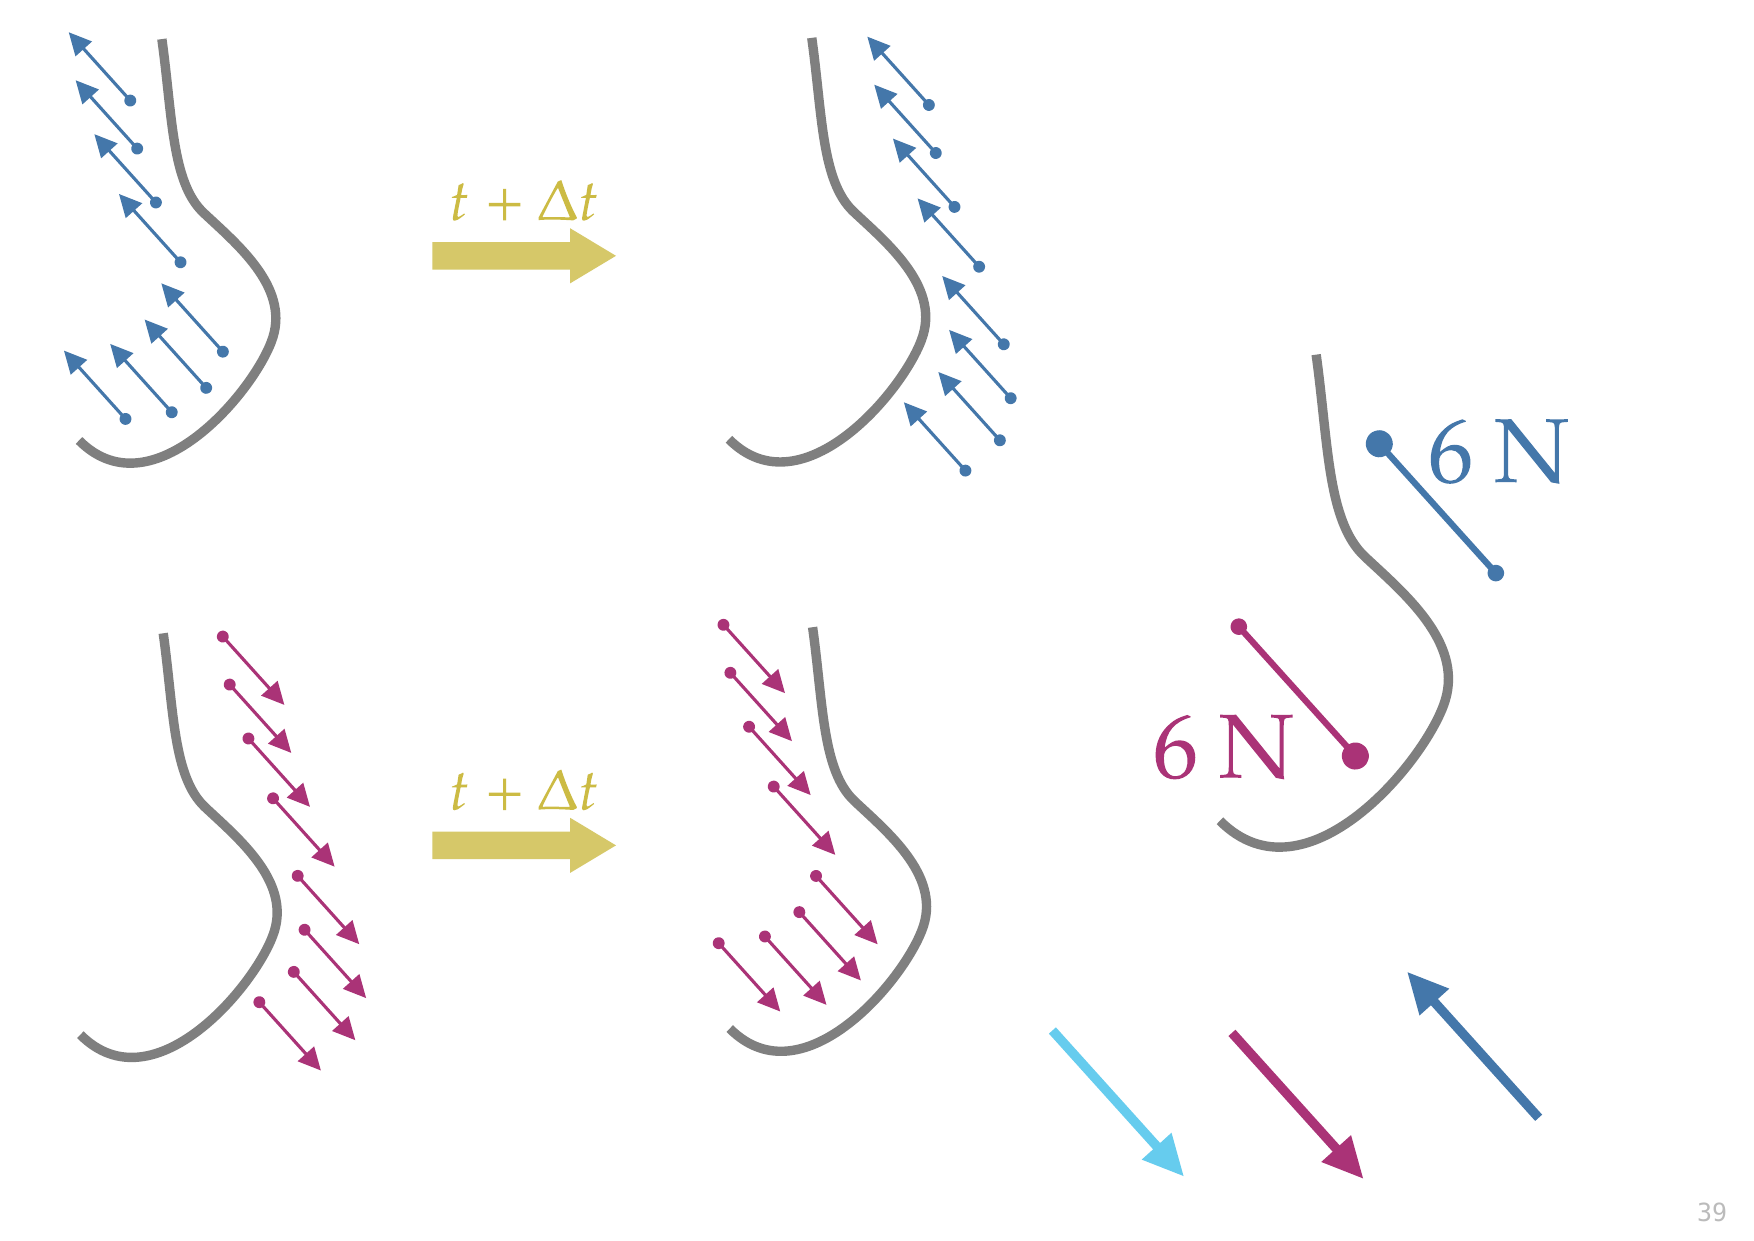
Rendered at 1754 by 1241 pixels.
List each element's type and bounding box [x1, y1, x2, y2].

text_box [1155, 714, 1196, 780]
text_box [581, 772, 597, 811]
text_box [538, 180, 577, 221]
text_box [1430, 419, 1471, 484]
text_box [432, 817, 617, 873]
text_box [451, 183, 468, 221]
text_box [432, 228, 617, 284]
text_box [581, 183, 597, 221]
text_box [538, 769, 577, 810]
text_box [488, 188, 521, 221]
text_box [1220, 714, 1293, 780]
text_box [451, 772, 468, 811]
text_box [488, 778, 521, 811]
text_box [1495, 419, 1568, 484]
